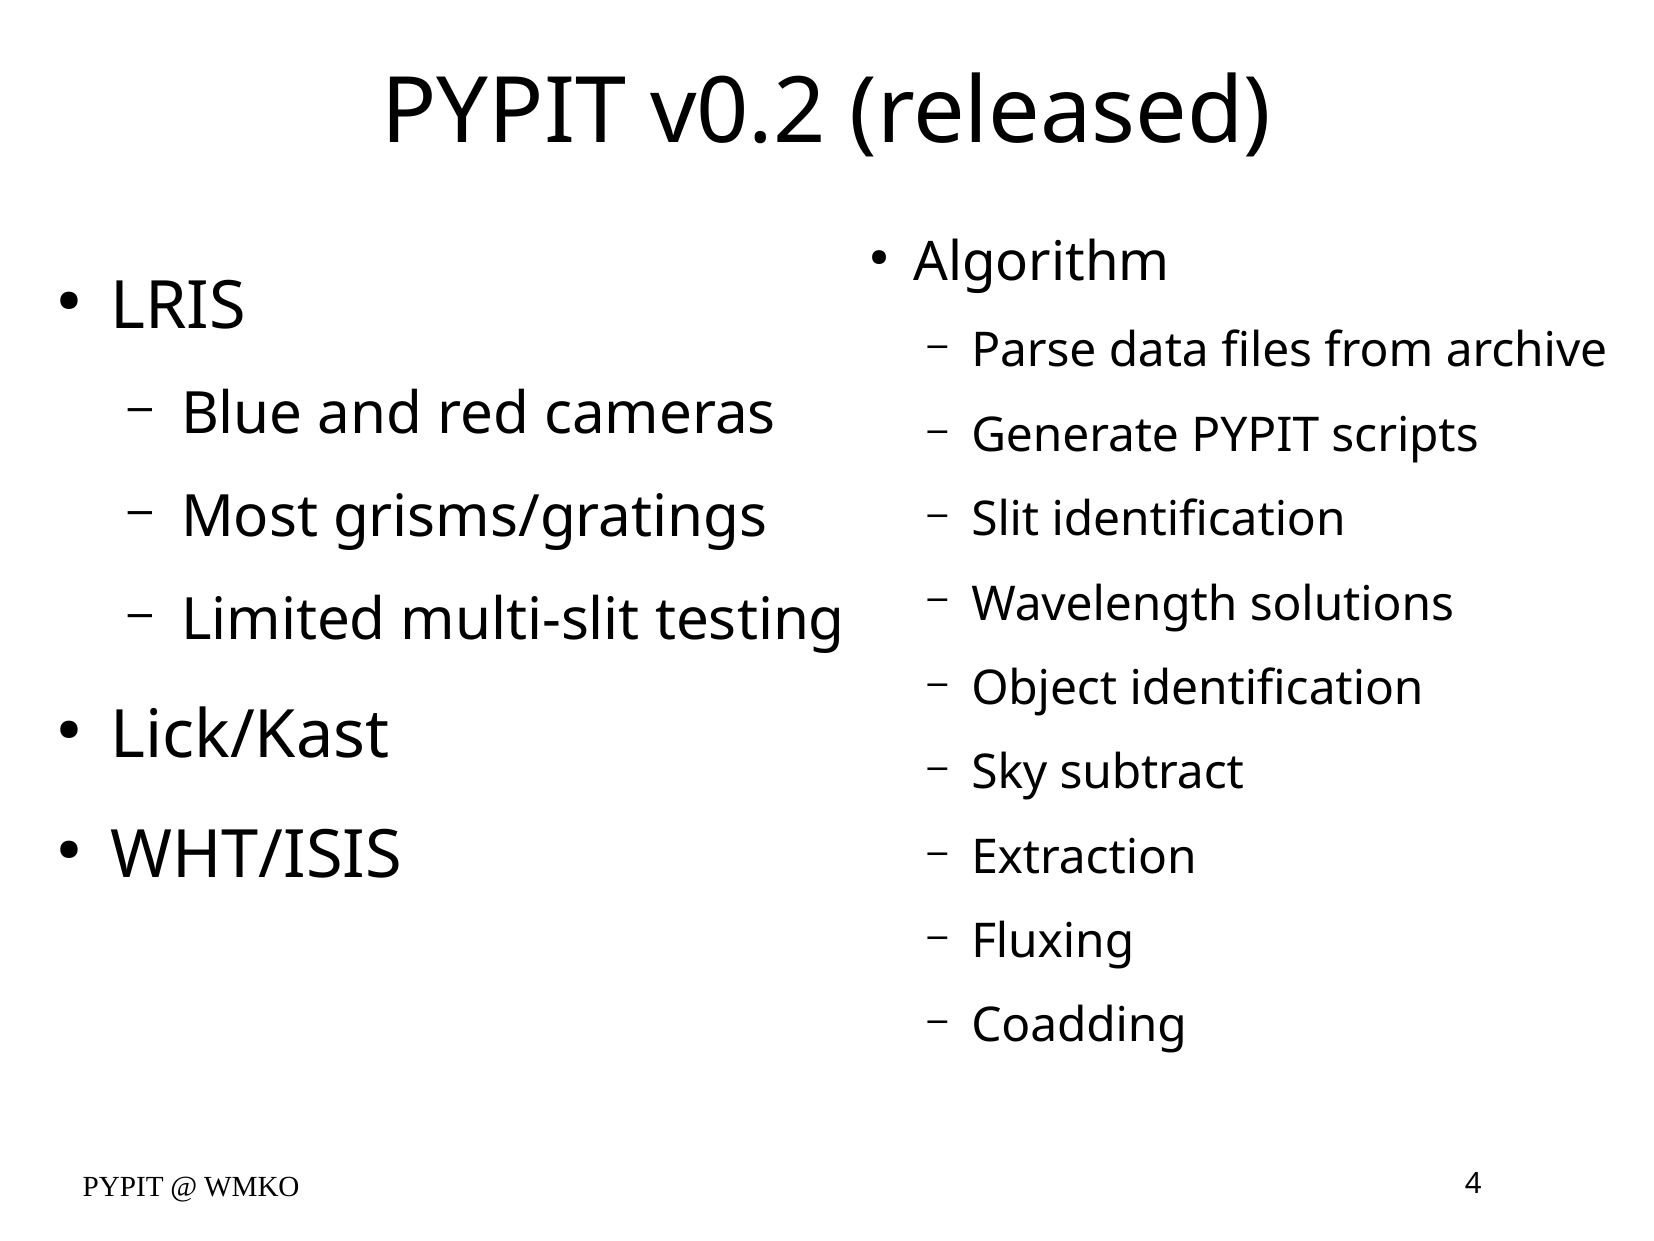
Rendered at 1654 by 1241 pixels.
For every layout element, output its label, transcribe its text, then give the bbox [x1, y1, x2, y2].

list Algorithm Parse data files from archive Generate PYPIT scripts Slit identification Wavelength solutions Object identification Sky subtract Extraction Fluxing Coadding [855, 221, 1615, 1075]
list LRIS Blue and red cameras Most grisms/gratings Limited multi-slit testing Lick/Kast WHT/ISIS [39, 257, 855, 916]
title PYPIT v0.2 (released) [82, 47, 1571, 167]
